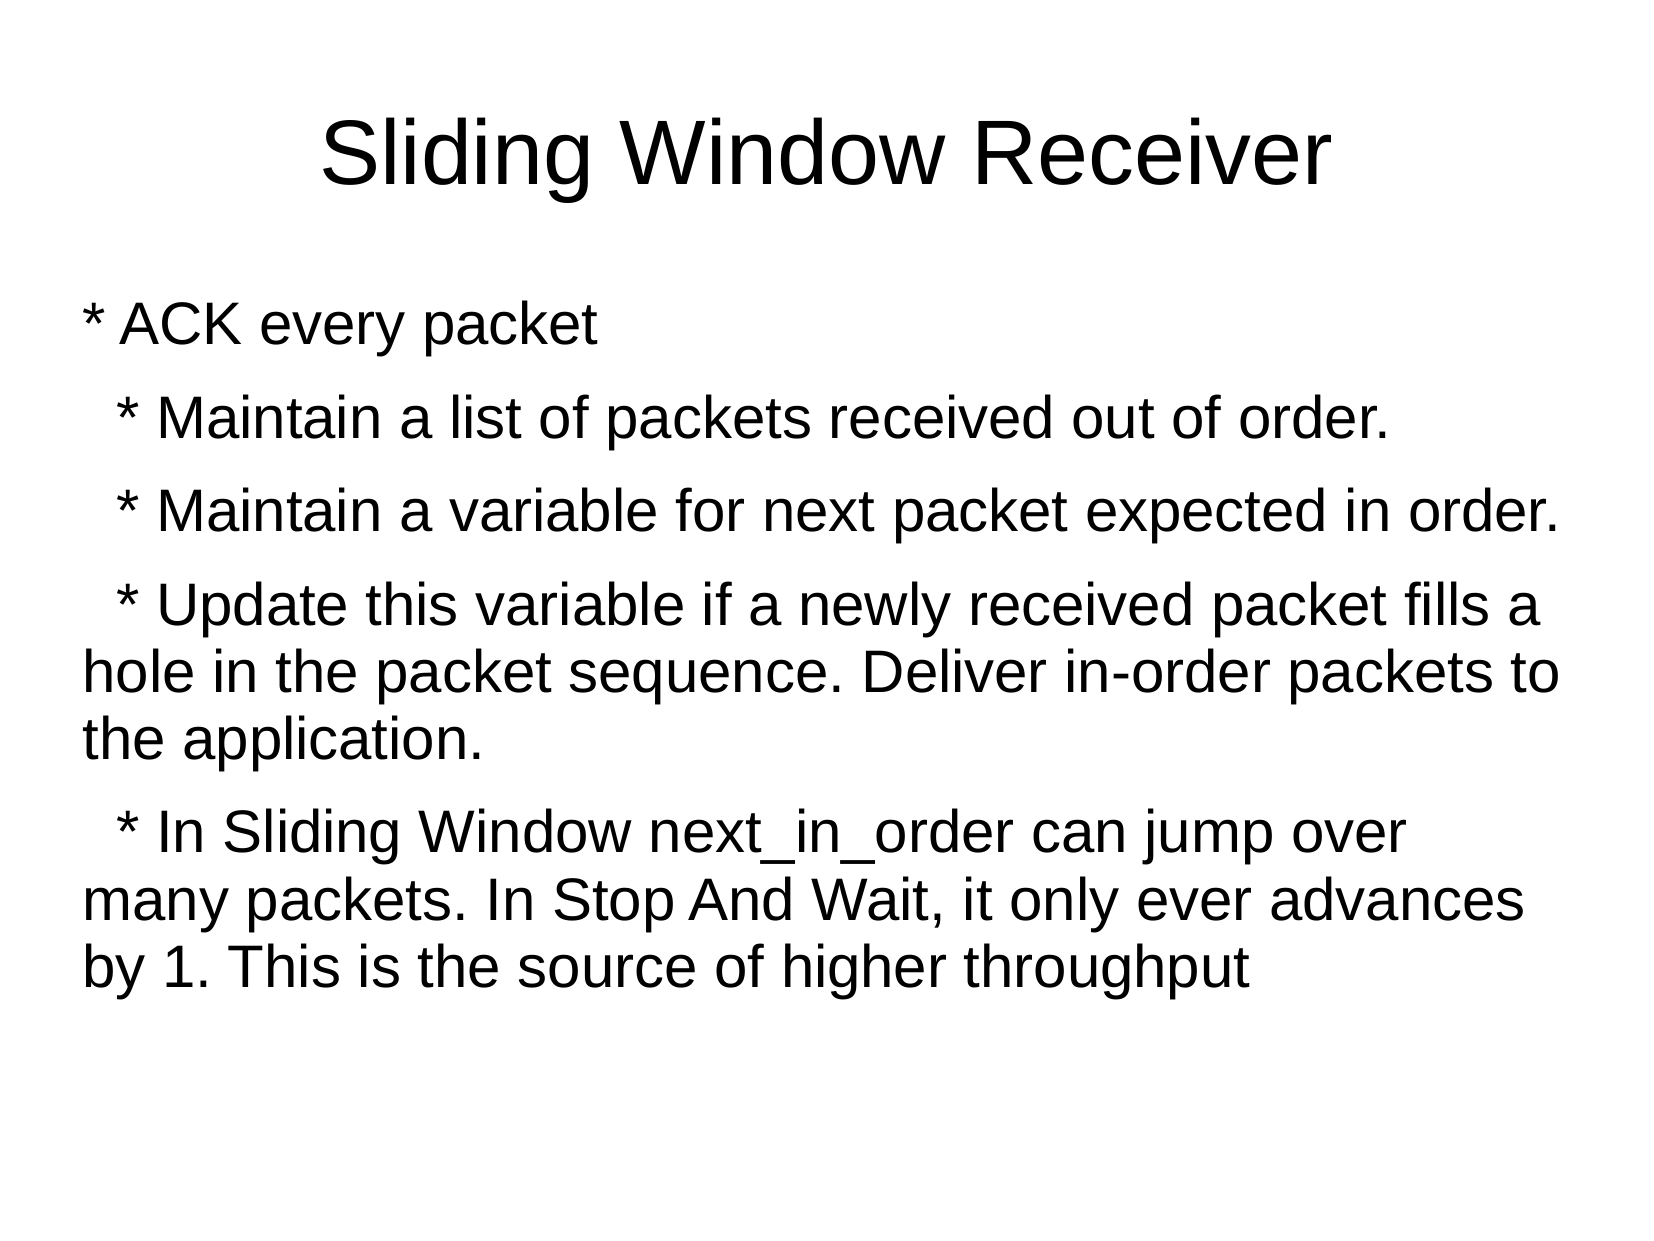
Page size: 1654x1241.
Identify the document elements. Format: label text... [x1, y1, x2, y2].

title Sliding Window Receiver [82, 49, 1571, 257]
list * ACK every packet * Maintain a list of packets received out of order. * Maintain a variable for next packet expected in order. * Update this variable if a newly received packet fills a hole in the packet sequence. Deliver in-order packets to the application. * In Sliding Window next_in_order can jump over many packets. In Stop And Wait, it only ever advances by 1. This is the source of higher throughput [82, 290, 1571, 1010]
